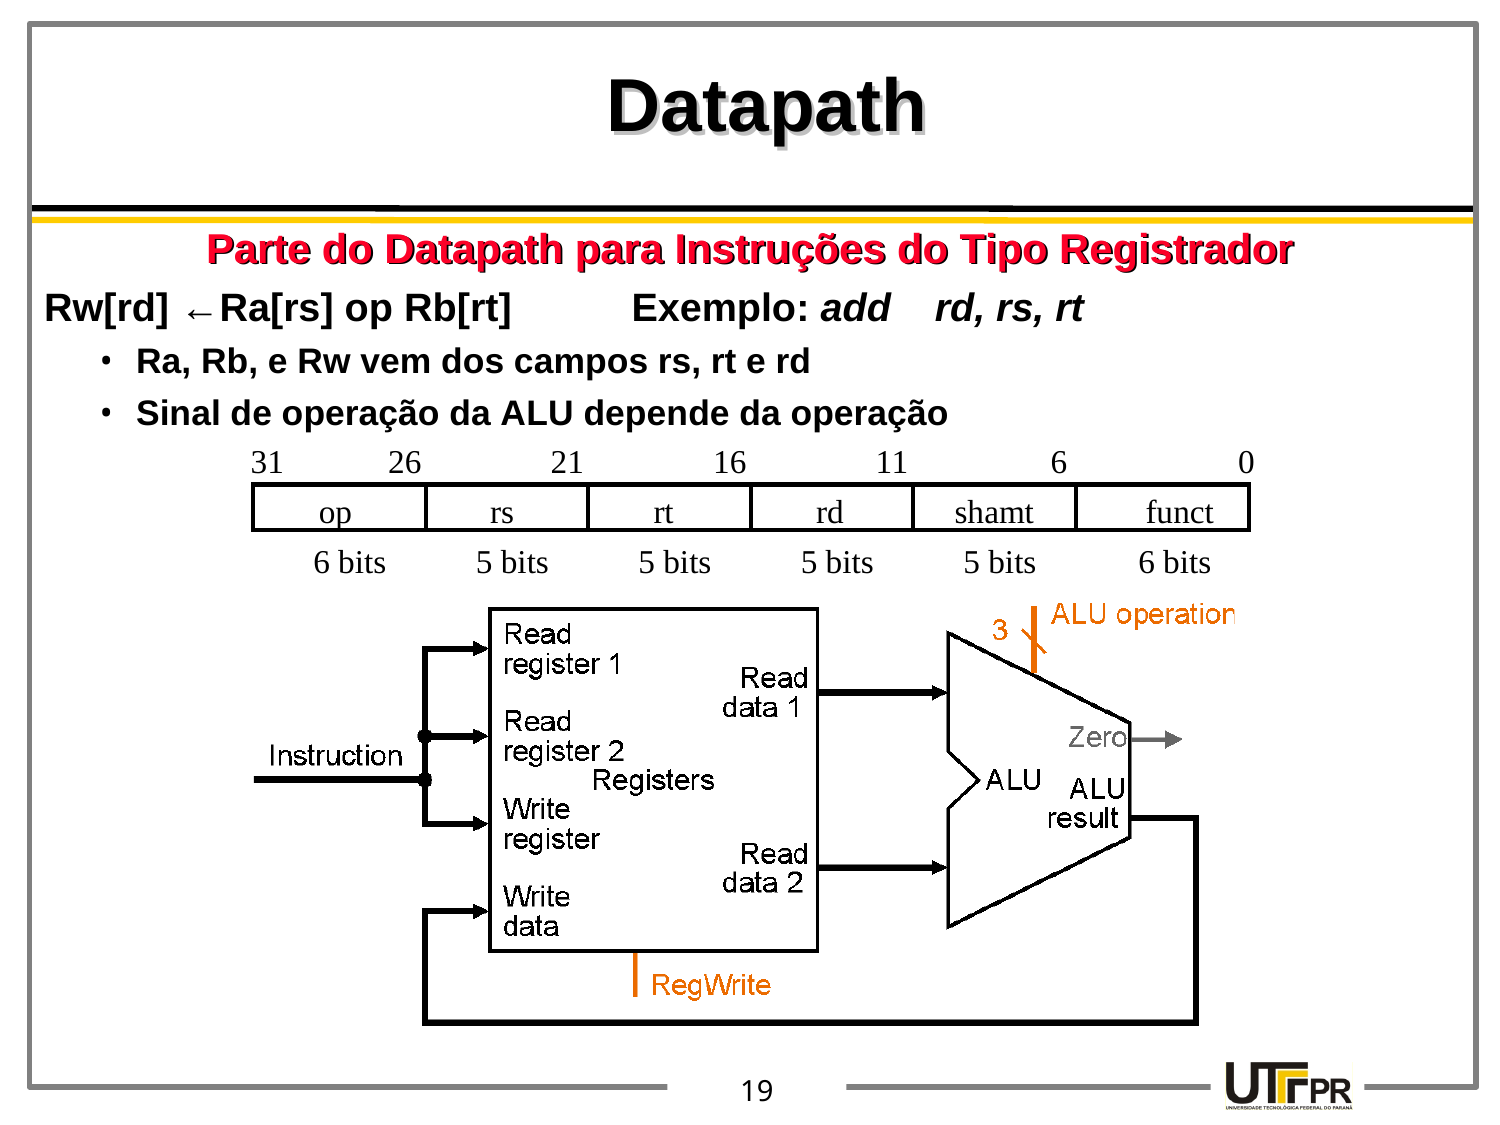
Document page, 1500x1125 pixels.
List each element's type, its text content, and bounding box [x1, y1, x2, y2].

text_box rt [638, 482, 689, 532]
text_box rd [801, 482, 859, 532]
text_box 5 bits [785, 532, 889, 588]
text_box 5 bits [948, 532, 1052, 588]
text_box funct [1130, 482, 1230, 537]
text_box 31 [235, 432, 299, 488]
text_box 6 bits [298, 532, 402, 588]
picture [1225, 1062, 1353, 1110]
text_box 11 [860, 432, 924, 488]
text_box 5 bits [623, 532, 727, 588]
text_box [253, 597, 1235, 1027]
text_box shamt [939, 482, 1049, 537]
list Parte do Datapath para Instruções do Tipo Registrador Rw[rd] ←Ra[rs] op Rb[rt] Exemplo: add rd, rs, rt Ra, Rb, e Rw vem dos campos rs, rt e rd Sinal de operação da ALU depende da operação [29, 219, 1471, 480]
text_box 5 bits [460, 532, 564, 588]
text_box 6 bits [1123, 532, 1227, 588]
text_box 0 [1223, 432, 1270, 488]
text_box 6 [1035, 432, 1083, 488]
text_box 16 [698, 432, 762, 488]
text_box rs [475, 482, 530, 532]
title Datapath [29, 59, 1477, 207]
text_box 21 [535, 432, 599, 488]
text_box op [303, 482, 368, 532]
text_box 26 [373, 432, 437, 488]
